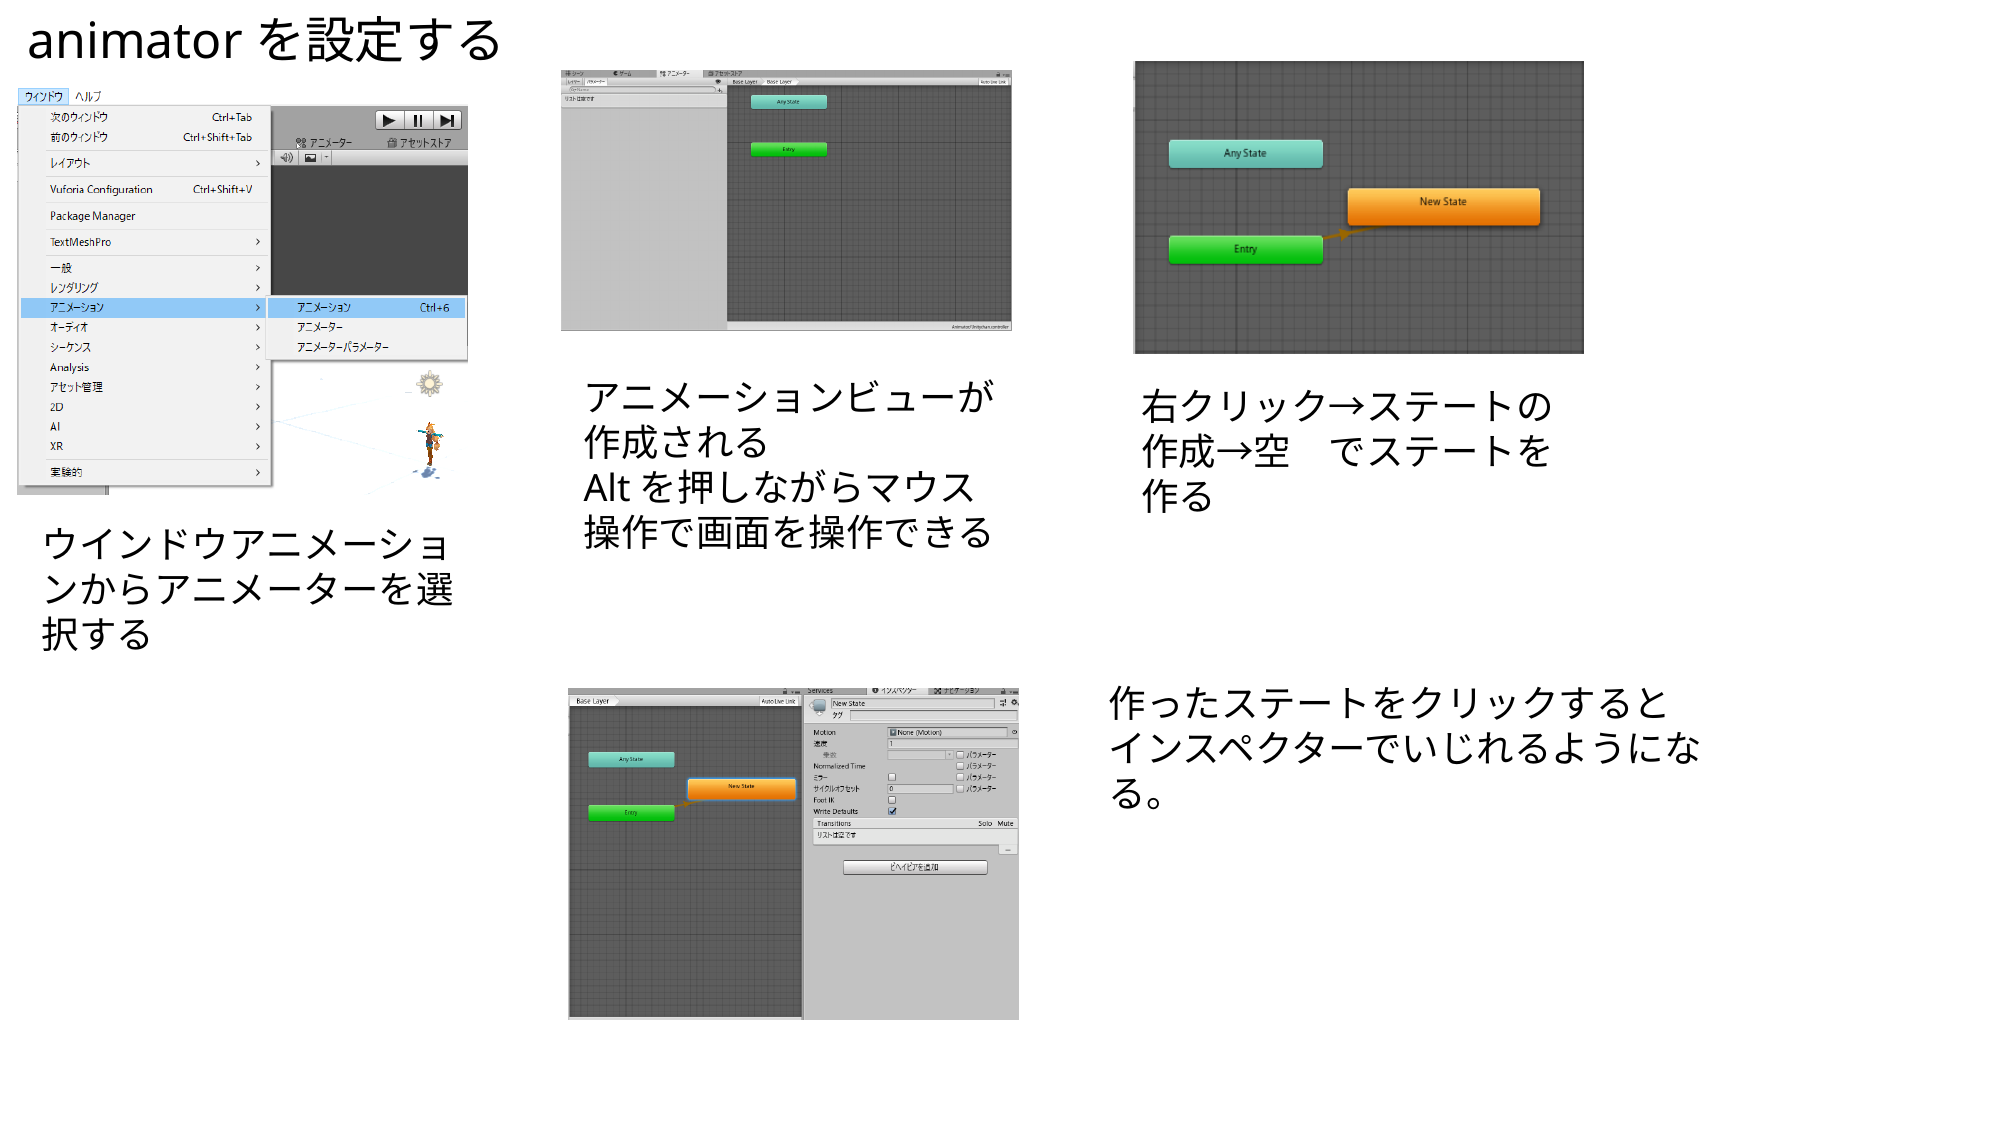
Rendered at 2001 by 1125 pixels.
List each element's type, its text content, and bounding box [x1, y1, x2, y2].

text_box animatorを設定する [12, 0, 800, 77]
picture [568, 688, 1019, 1020]
text_box アニメーションビューが作成される Altを押しながらマウス操作で画面を操作できる [568, 366, 1019, 564]
text_box 作ったステートをクリックすると インスペクターでいじれるようになる。 [1093, 672, 1720, 825]
text_box 右クリック→ステートの作成→空 でステートを作る [1126, 375, 1577, 482]
picture [1133, 61, 1584, 354]
text_box ウインドウアニメーションからアニメーターを選択する [26, 513, 477, 620]
picture [561, 70, 1012, 331]
picture [17, 83, 468, 495]
